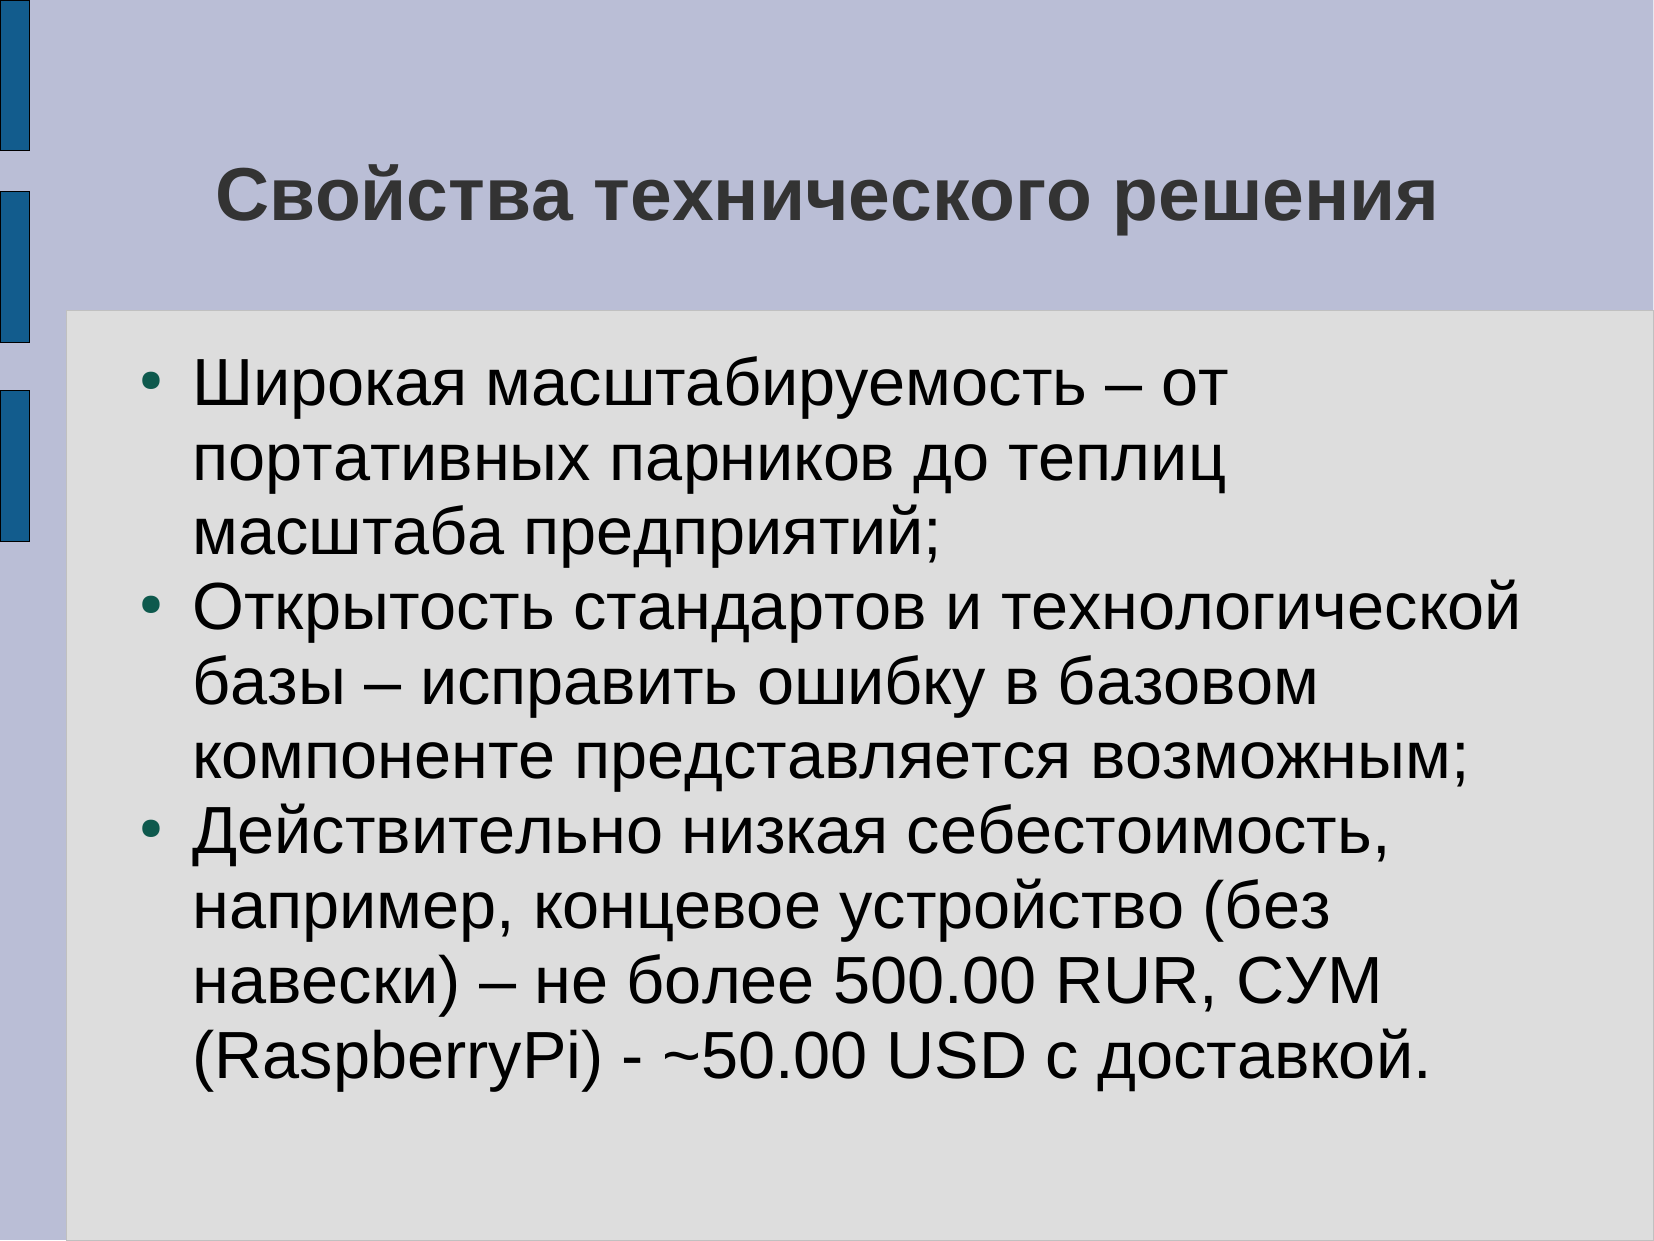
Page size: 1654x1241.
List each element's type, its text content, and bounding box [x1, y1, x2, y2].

title Свойства технического решения [121, 91, 1534, 299]
list Широкая масштабируемость – от портативных парников до теплиц масштаба предприятий; Открытость стандартов и технологической базы – исправить ошибку в базовом компоненте представляется возможным; Действительно низкая себестоимость, например, концевое устройство (без навески) – не более 500.00 RUR, СУМ (RaspberryPi) - ~50.00 USD с доставкой. [121, 344, 1534, 1164]
